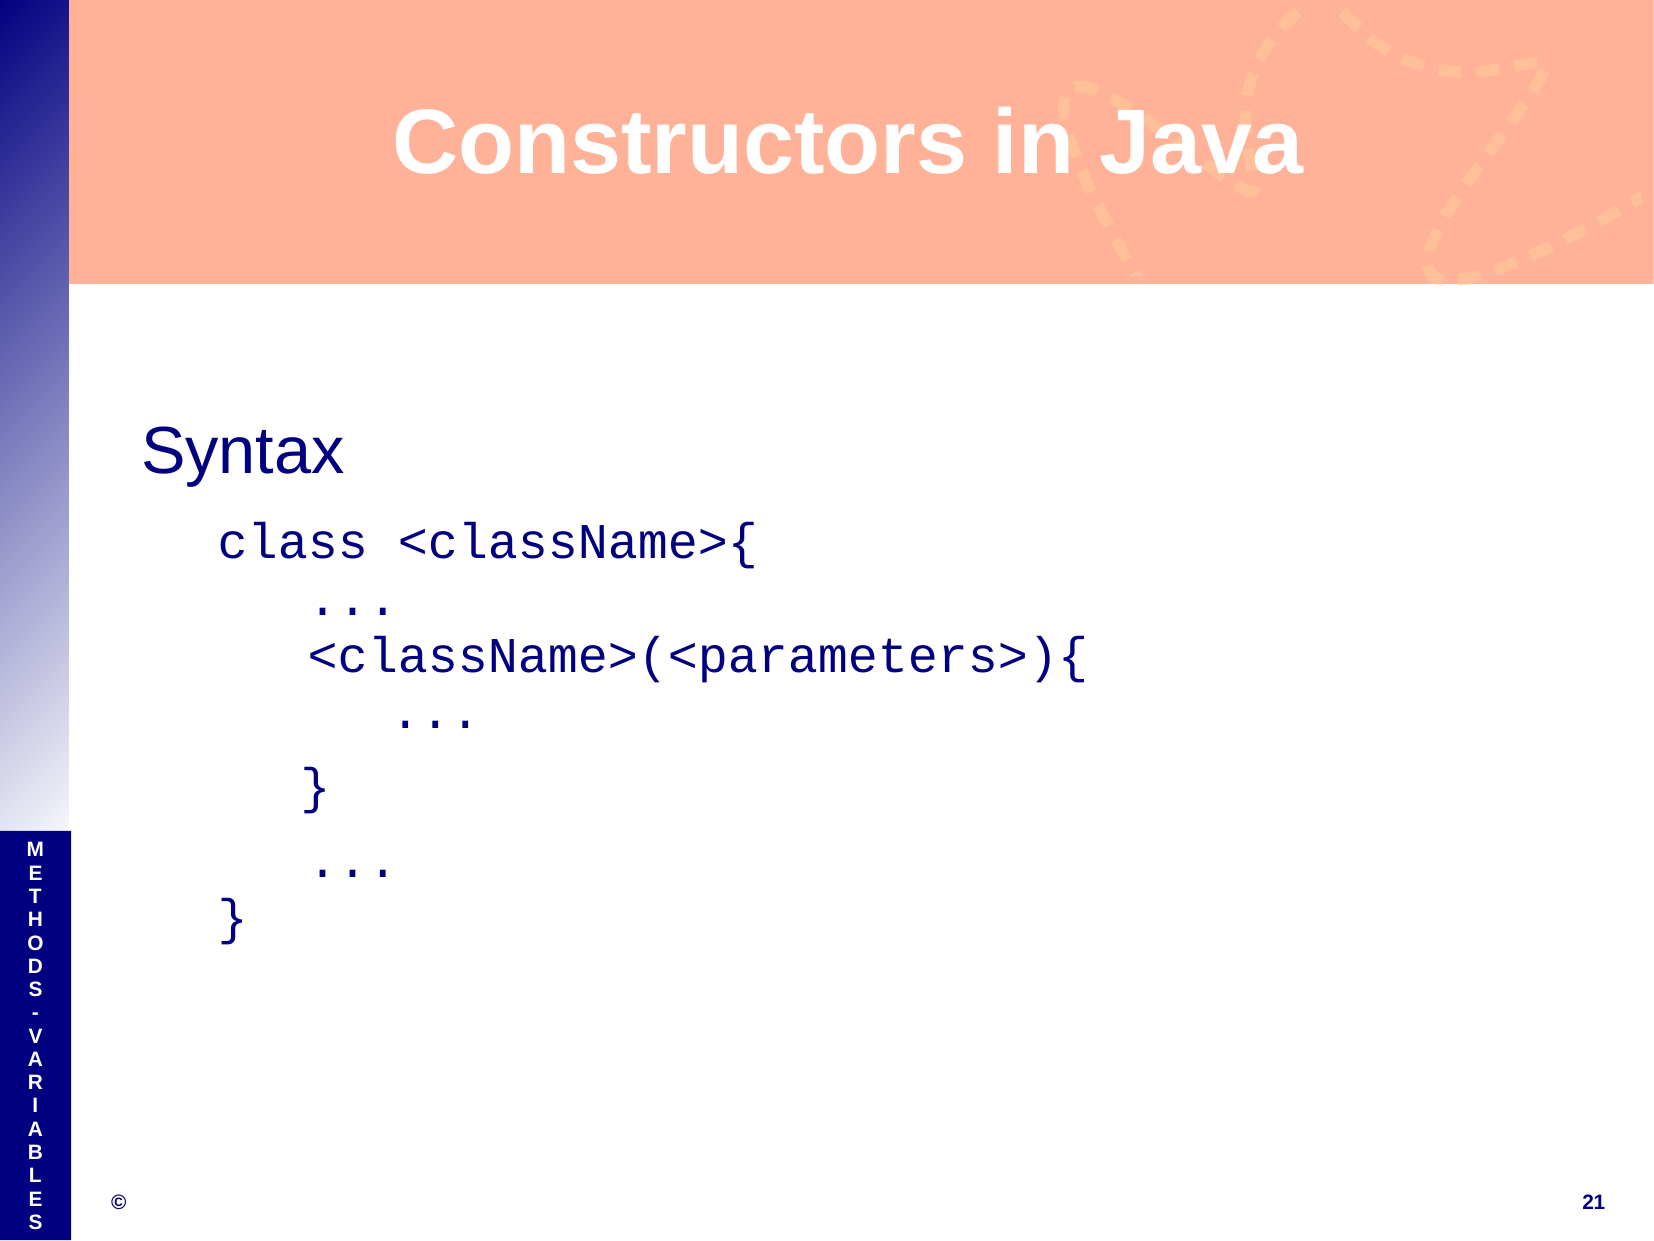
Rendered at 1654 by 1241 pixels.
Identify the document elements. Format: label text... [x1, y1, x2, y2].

list Syntax class <className>{ ... <className>(<parameters>){ ... } ... } [123, 412, 1592, 1007]
title Constructors in Java [106, 37, 1617, 246]
text_box M E T H O D S - V A R I A B L E S [0, 830, 71, 1241]
